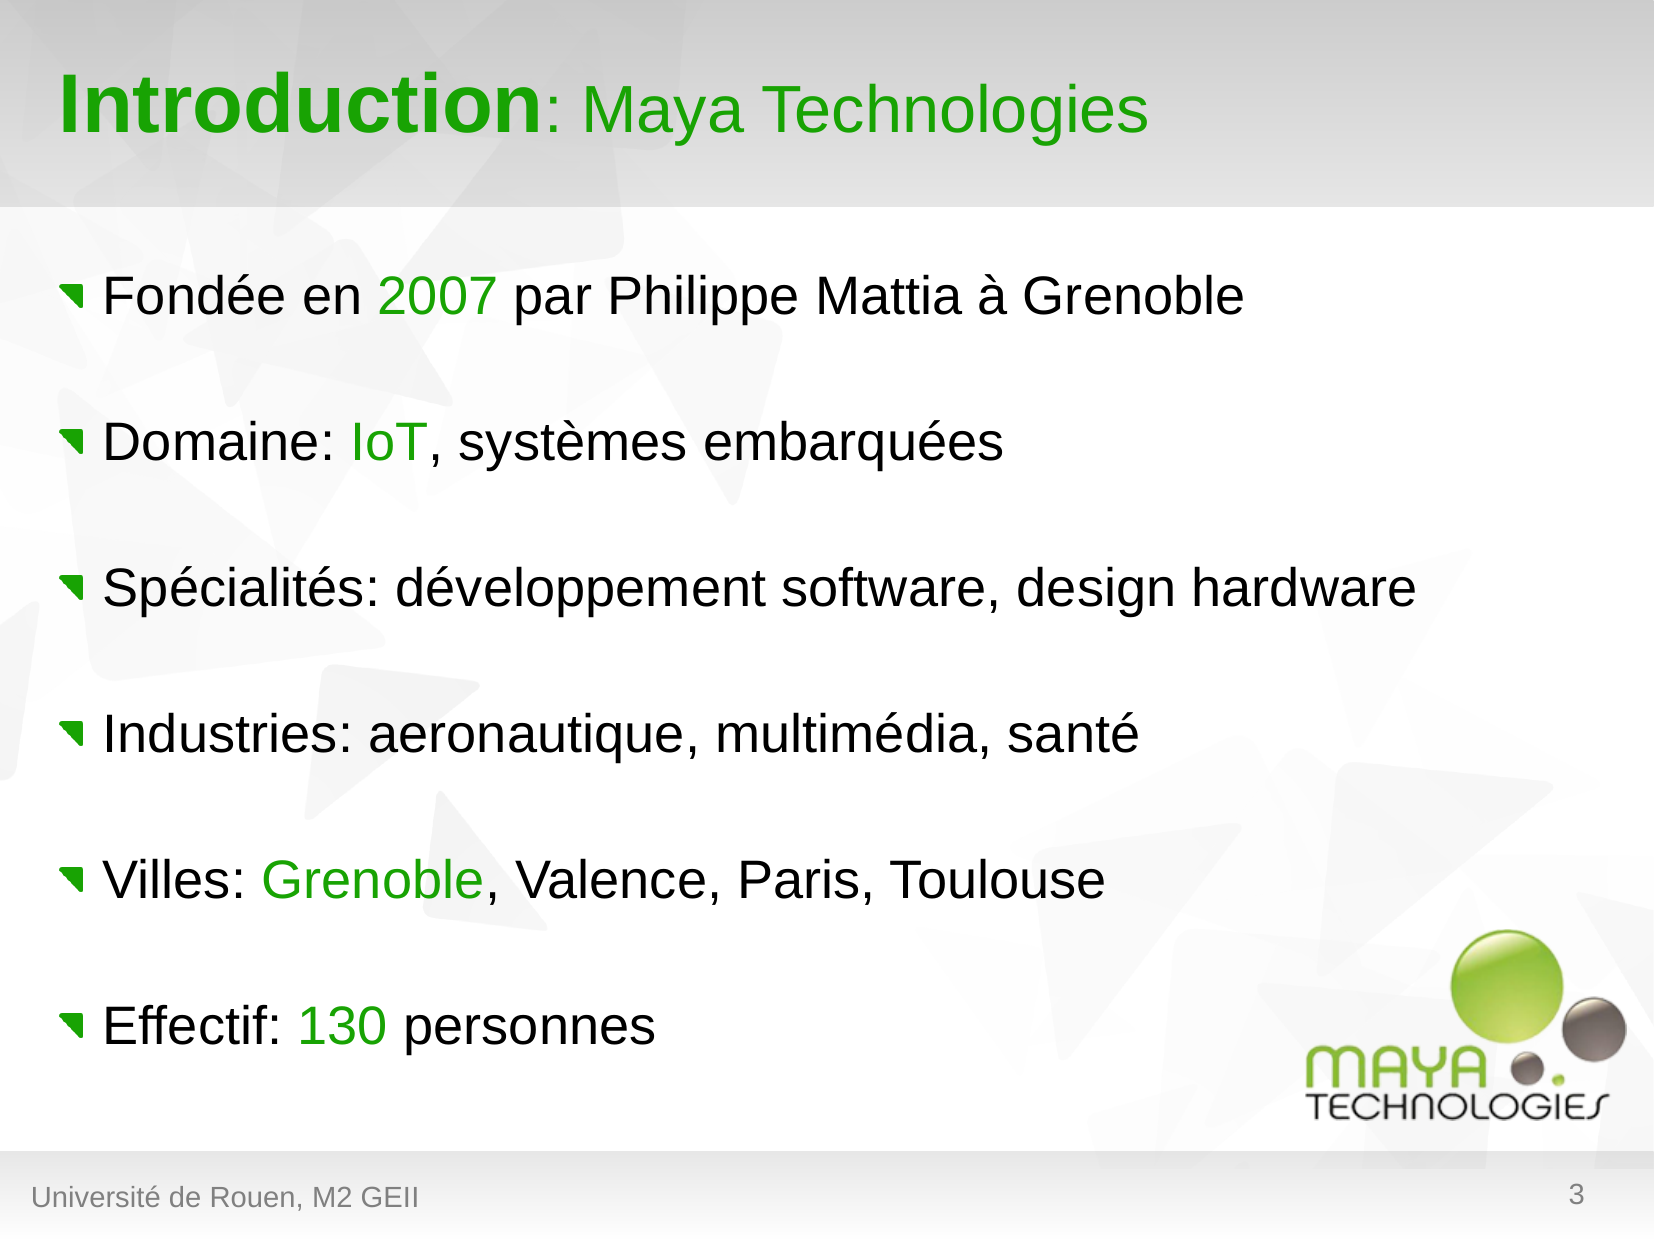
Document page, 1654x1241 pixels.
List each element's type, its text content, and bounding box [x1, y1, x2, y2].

picture [0, 0, 783, 931]
list Fondée en 2007 par Philippe Mattia à Grenoble Domaine: IoT, systèmes embarquées Spécialités: développement software, design hardware Industries: aeronautique, multimédia, santé Villes: Grenoble, Valence, Paris, Toulouse Effectif: 130 personnes [59, 265, 1595, 1059]
picture [915, 548, 1654, 1169]
title Introduction: Maya Technologies [59, 29, 1595, 178]
